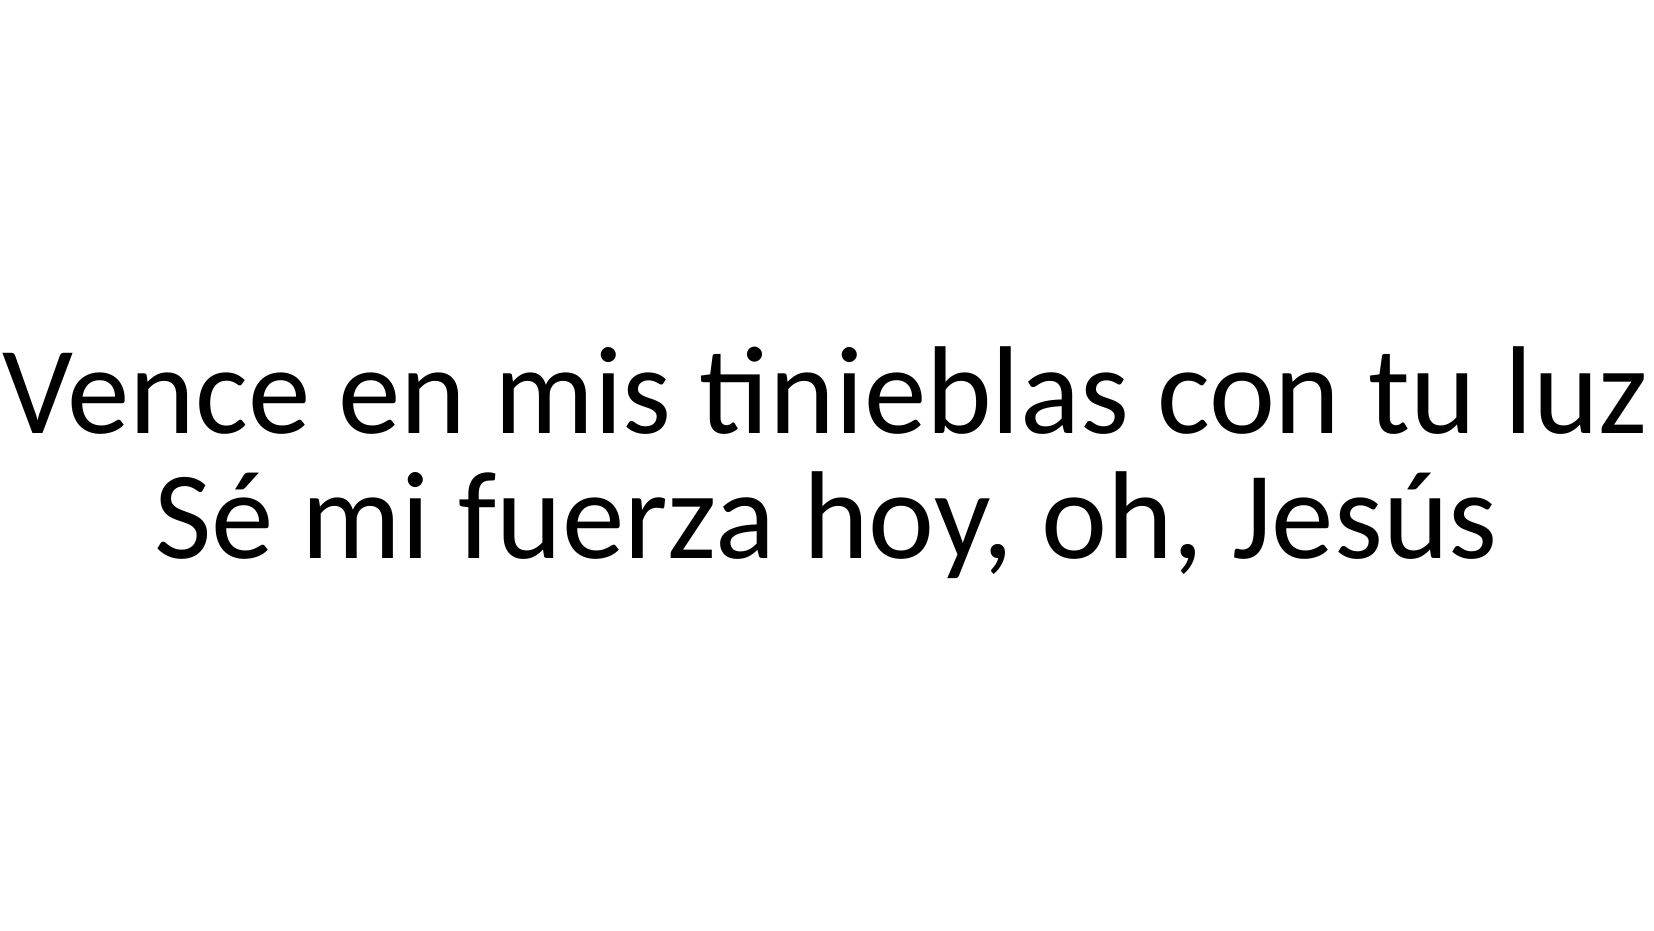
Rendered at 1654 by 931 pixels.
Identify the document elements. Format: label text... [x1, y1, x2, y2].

title Vence en mis tinieblas con tu luz Sé mi fuerza hoy, oh, Jesús [0, 0, 1654, 931]
